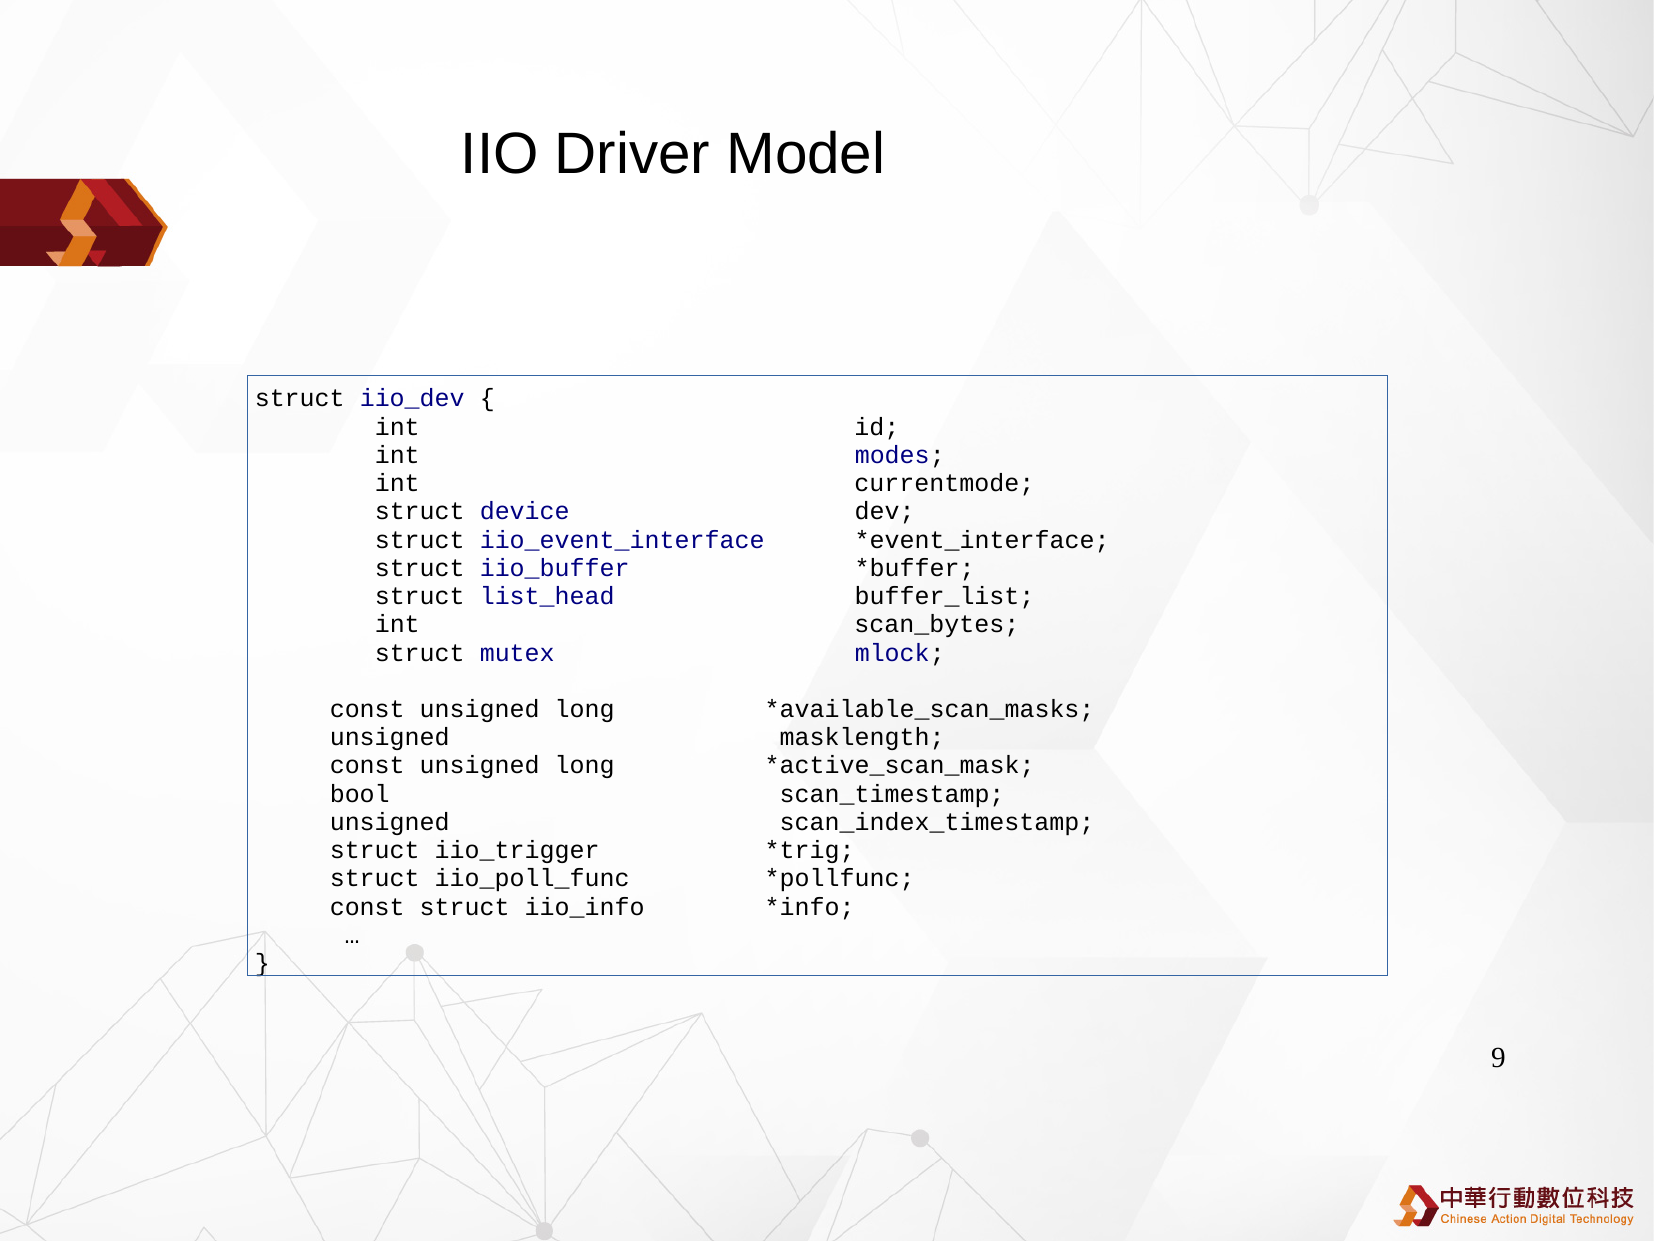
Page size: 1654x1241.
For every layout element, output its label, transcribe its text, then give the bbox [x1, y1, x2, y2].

picture [0, 0, 1654, 1241]
text_box struct iio_dev { int id; int modes; int currentmode; struct device dev; struct iio_event_interface *event_interface; struct iio_buffer *buffer; struct list_head buffer_list; int scan_bytes; struct mutex mlock; const unsigned long *available_scan_masks; unsigned masklength; const unsigned long *active_scan_mask; bool scan_timestamp; unsigned scan_index_timestamp; struct iio_trigger *trig; struct iio_poll_func *pollfunc; const struct iio_info *info; … } [248, 378, 1246, 975]
text_box struct iio_dev { int id; int modes; int currentmode; struct device dev; struct iio_event_interface *event_interface; struct iio_buffer *buffer; struct list_head buffer_list; int scan_bytes; struct mutex mlock; const unsigned long *available_scan_masks; unsigned masklength; const unsigned long *active_scan_mask; bool scan_timestamp; unsigned scan_index_timestamp; struct iio_trigger *trig; struct iio_poll_func *pollfunc; const struct iio_info *info; … } [240, 378, 1246, 987]
title IIO Driver Model [82, 94, 1264, 213]
